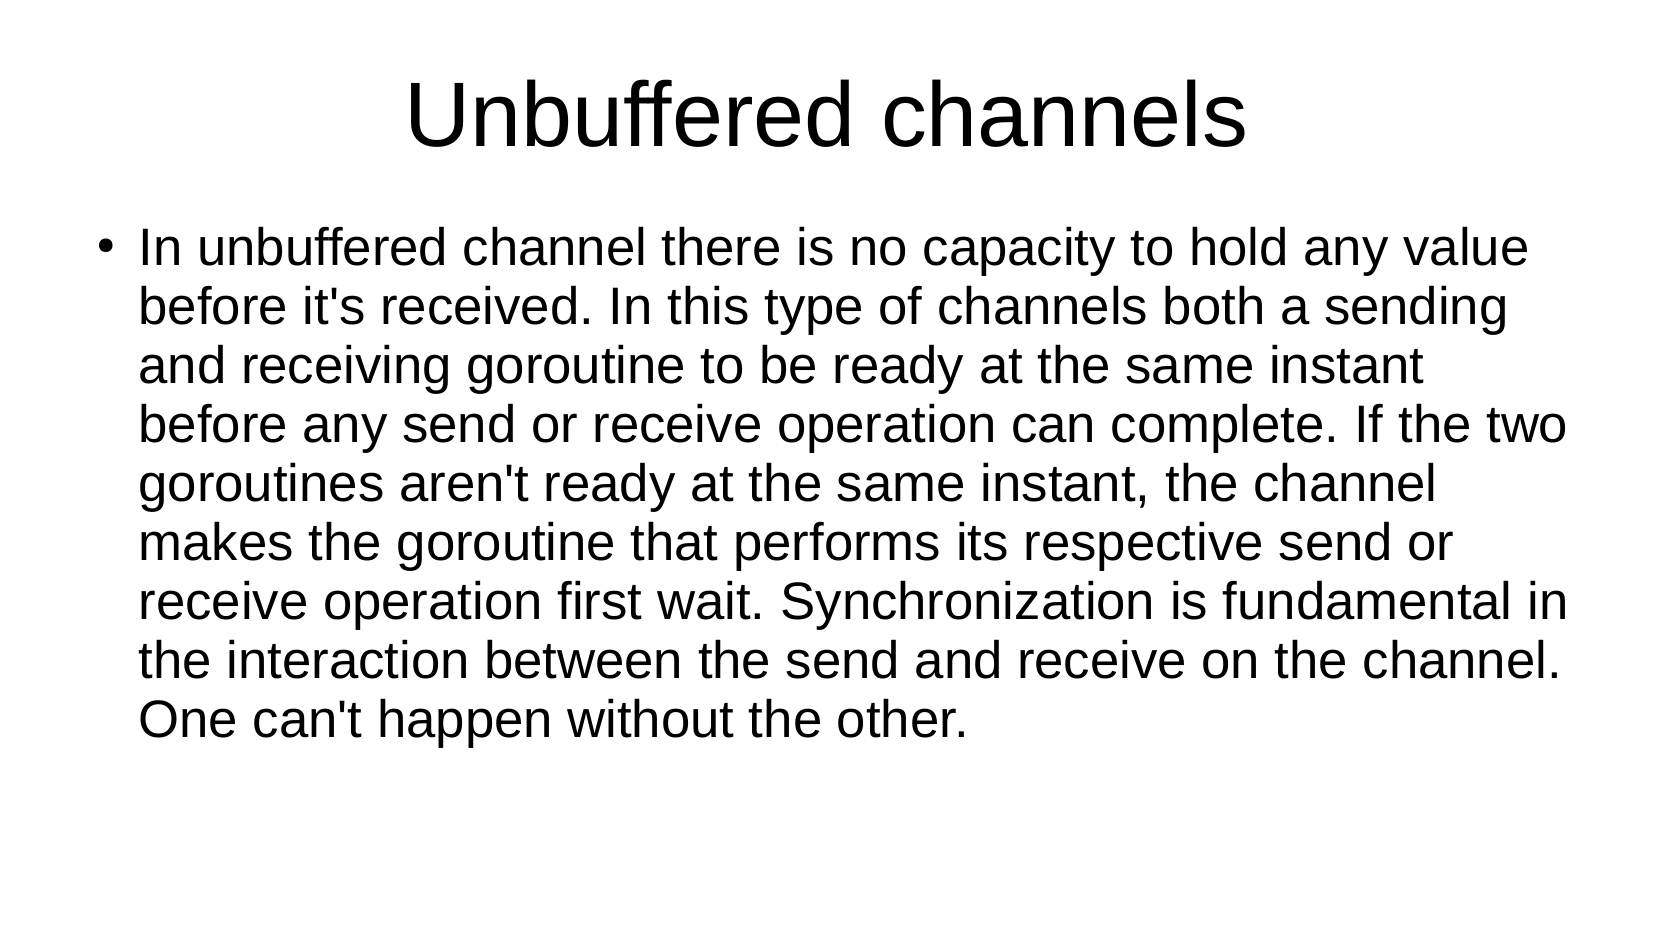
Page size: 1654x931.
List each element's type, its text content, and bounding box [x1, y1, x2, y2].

list In unbuffered channel there is no capacity to hold any value before it's received. In this type of channels both a sending and receiving goroutine to be ready at the same instant before any send or receive operation can complete. If the two goroutines aren't ready at the same instant, the channel makes the goroutine that performs its respective send or receive operation first wait. Synchronization is fundamental in the interaction between the send and receive on the channel. One can't happen without the other. [82, 217, 1571, 758]
title Unbuffered channels [82, 37, 1571, 193]
